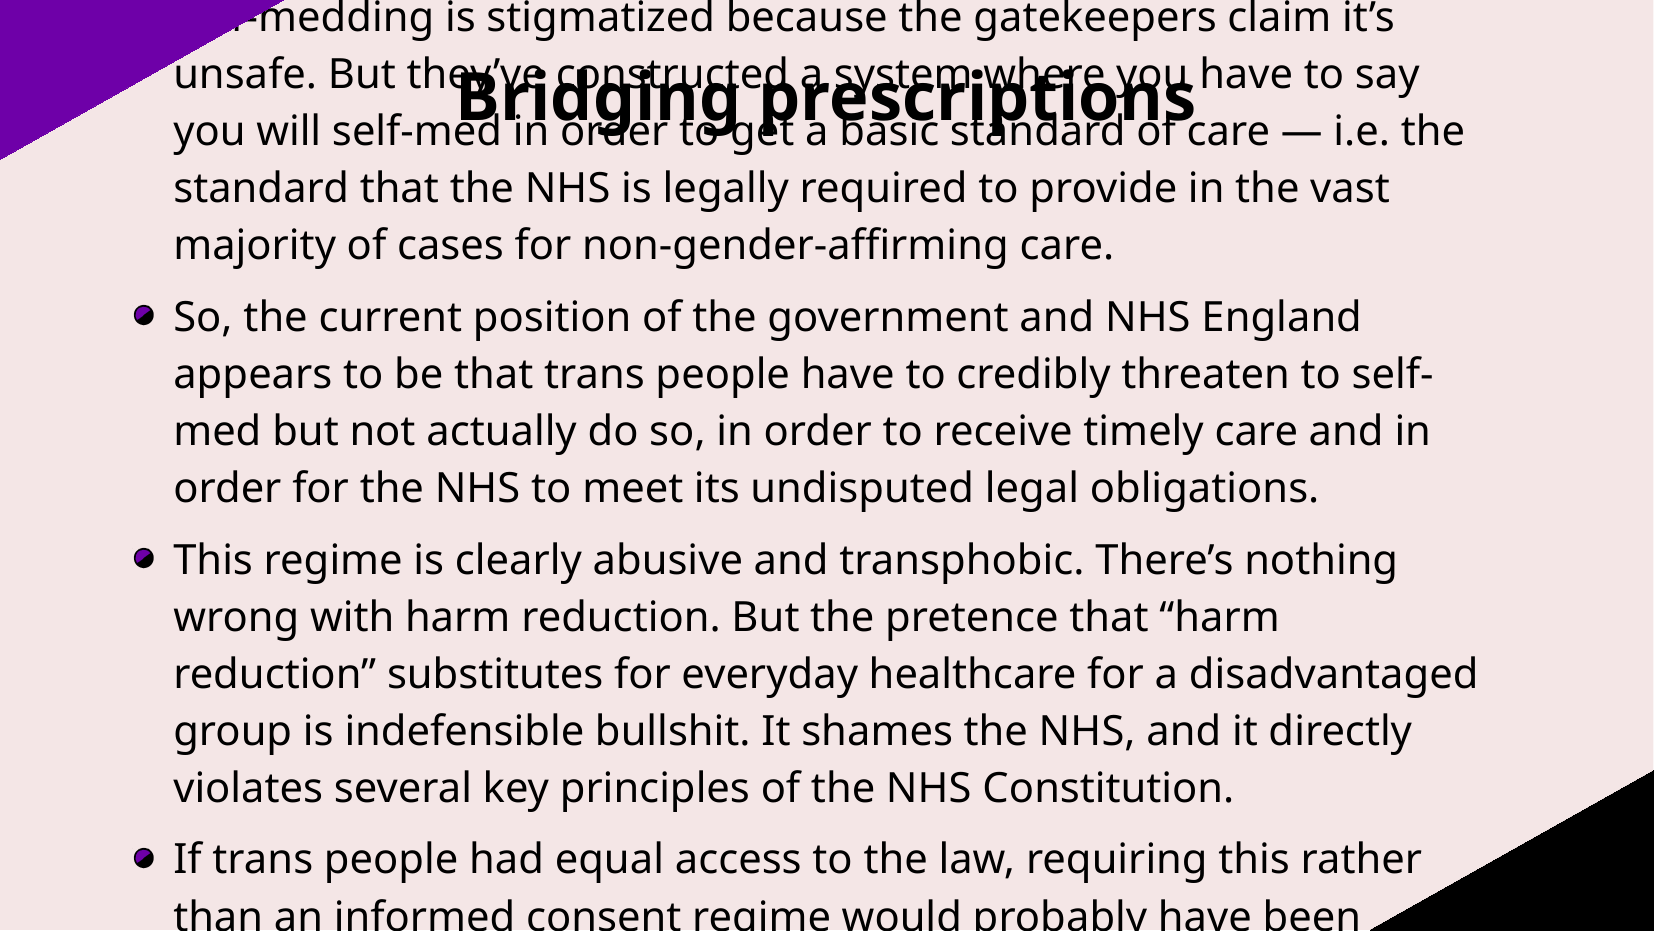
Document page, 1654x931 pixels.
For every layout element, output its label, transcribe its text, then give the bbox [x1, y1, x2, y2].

picture [132, 847, 155, 870]
title Bridging prescriptions [82, 35, 1571, 154]
text_box [1370, 770, 1654, 931]
text_box [0, 0, 284, 160]
subtitle Self-medding is stigmatized because the gatekeepers claim it’s unsafe. But they’ve constructed a system where you have to say you will self-med in order to get a basic standard of care — i.e. the standard that the NHS is legally required to provide in the vast majority of cases for non-gender-affirming care. So, the current position of the government and NHS England appears to be that trans people have to credibly threaten to self-med but not actually do so, in order to receive timely care and in order for the NHS to meet its undisputed legal obligations. This regime is clearly abusive and transphobic. There’s nothing wrong with harm reduction. But the pretence that “harm reduction” substitutes for everyday healthcare for a disadvantaged group is indefensible bullshit. It shames the NHS, and it directly violates several key principles of the NHS Constitution. If trans people had equal access to the law, requiring this rather than an informed consent regime would probably have been found to be illegal discrimination. For now, it is what we have. [132, 140, 1487, 847]
